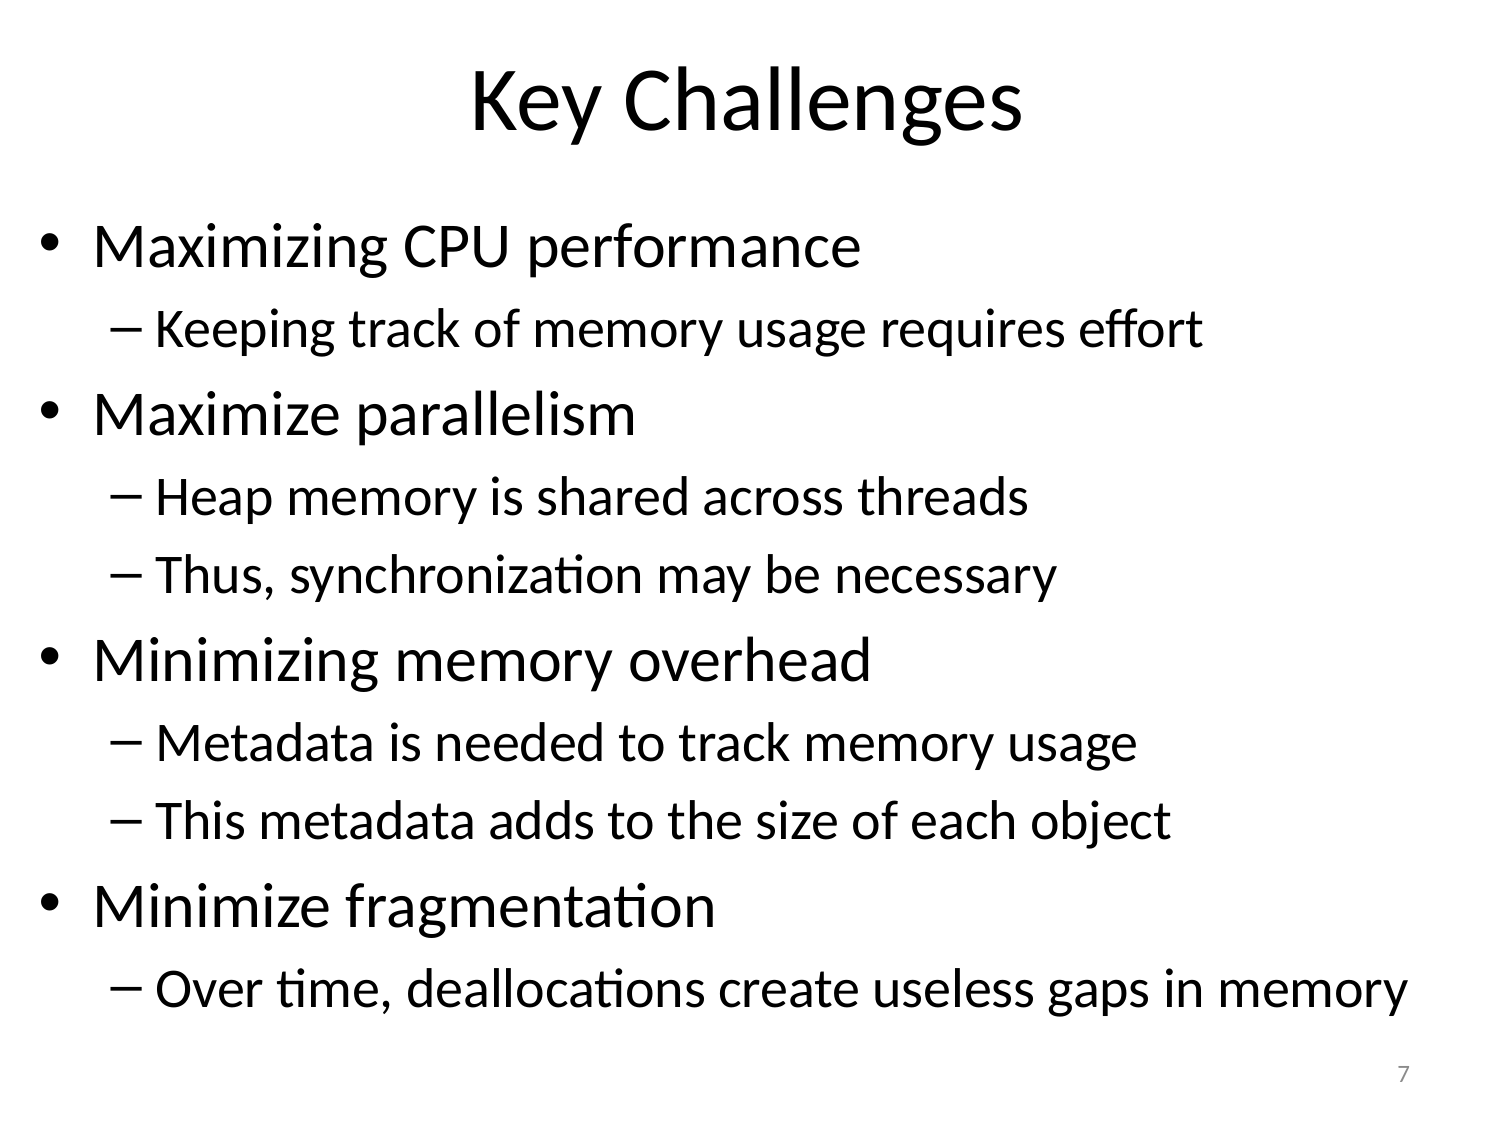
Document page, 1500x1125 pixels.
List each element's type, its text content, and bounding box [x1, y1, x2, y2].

title Key Challenges [7, 0, 1488, 188]
list Maximizing CPU performance Keeping track of memory usage requires effort Maximize parallelism Heap memory is shared across threads Thus, synchronization may be necessary Minimizing memory overhead Metadata is needed to track memory usage This metadata adds to the size of each object Minimize fragmentation Over time, deallocations create useless gaps in memory [23, 195, 1468, 1040]
slide_number <number> [1074, 1042, 1425, 1103]
